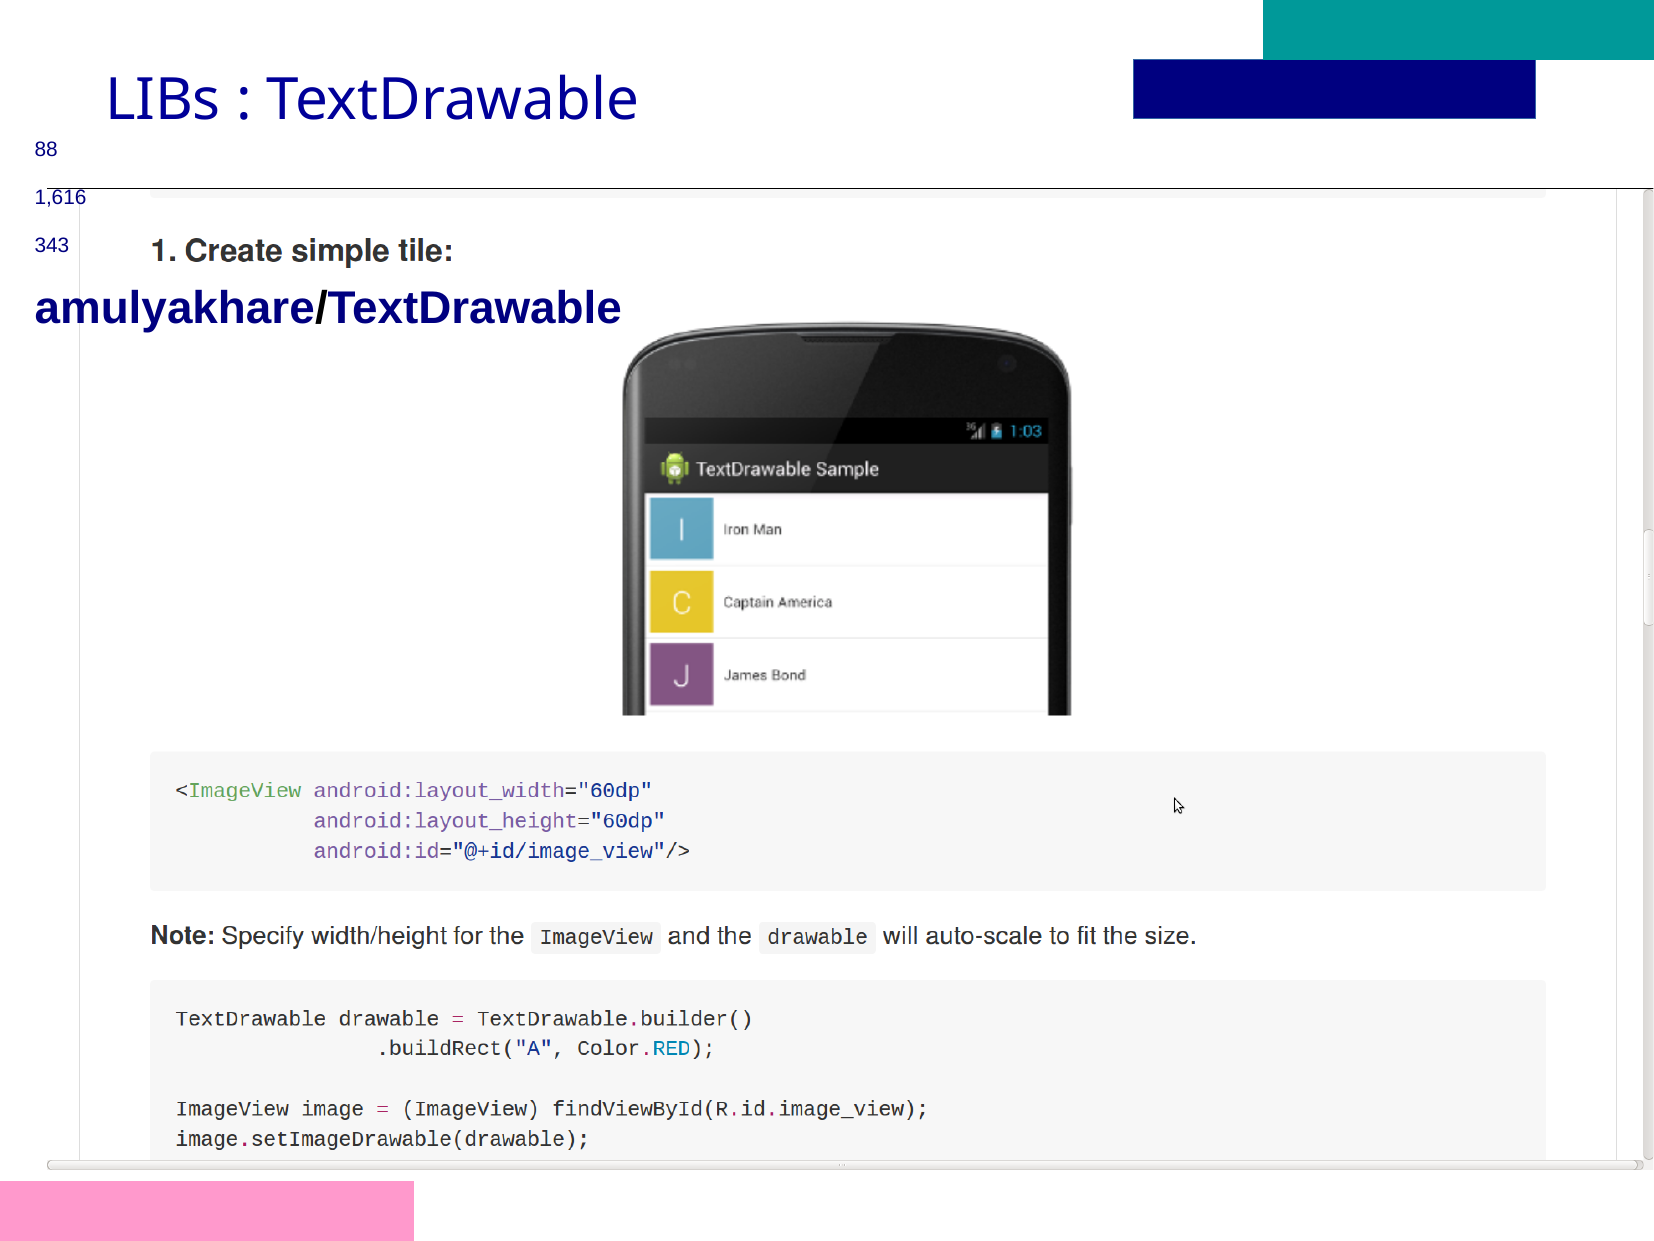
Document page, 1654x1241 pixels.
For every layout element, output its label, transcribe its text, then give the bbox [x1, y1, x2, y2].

picture [47, 188, 1654, 1170]
title LIBs : TextDrawable [0, 0, 827, 201]
text_box 88 1,616 343 amulyakhare/TextDrawable [19, 129, 650, 389]
text_box [1133, 0, 1654, 119]
text_box [0, 1181, 414, 1241]
